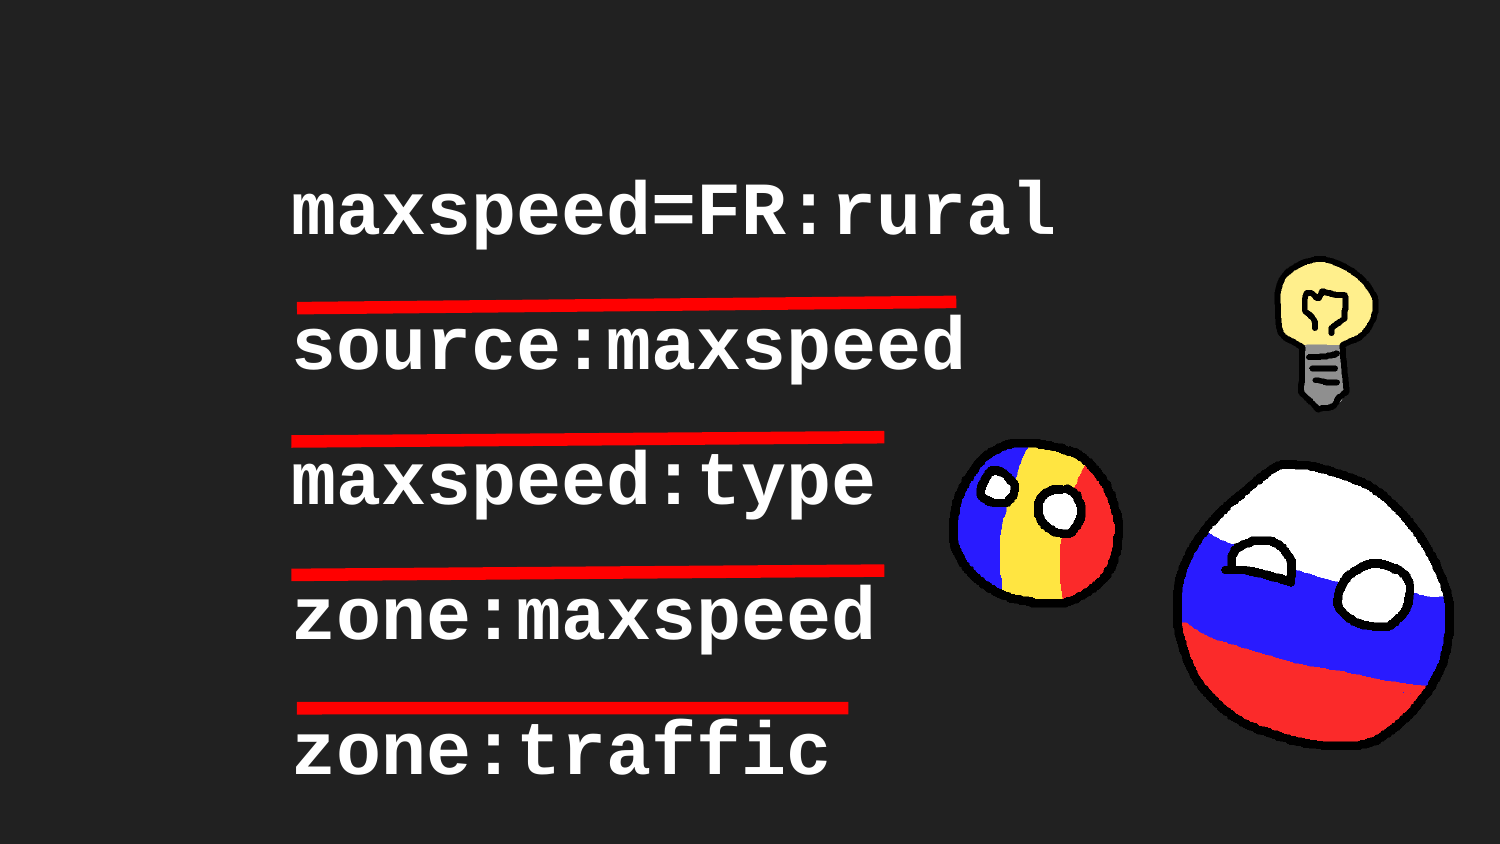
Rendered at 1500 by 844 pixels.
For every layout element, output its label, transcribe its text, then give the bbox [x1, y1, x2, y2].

title maxspeed=FR:rural source:maxspeed maxspeed:type zone:maxspeed zone:traffic [51, 99, 1449, 755]
picture [917, 234, 1485, 775]
